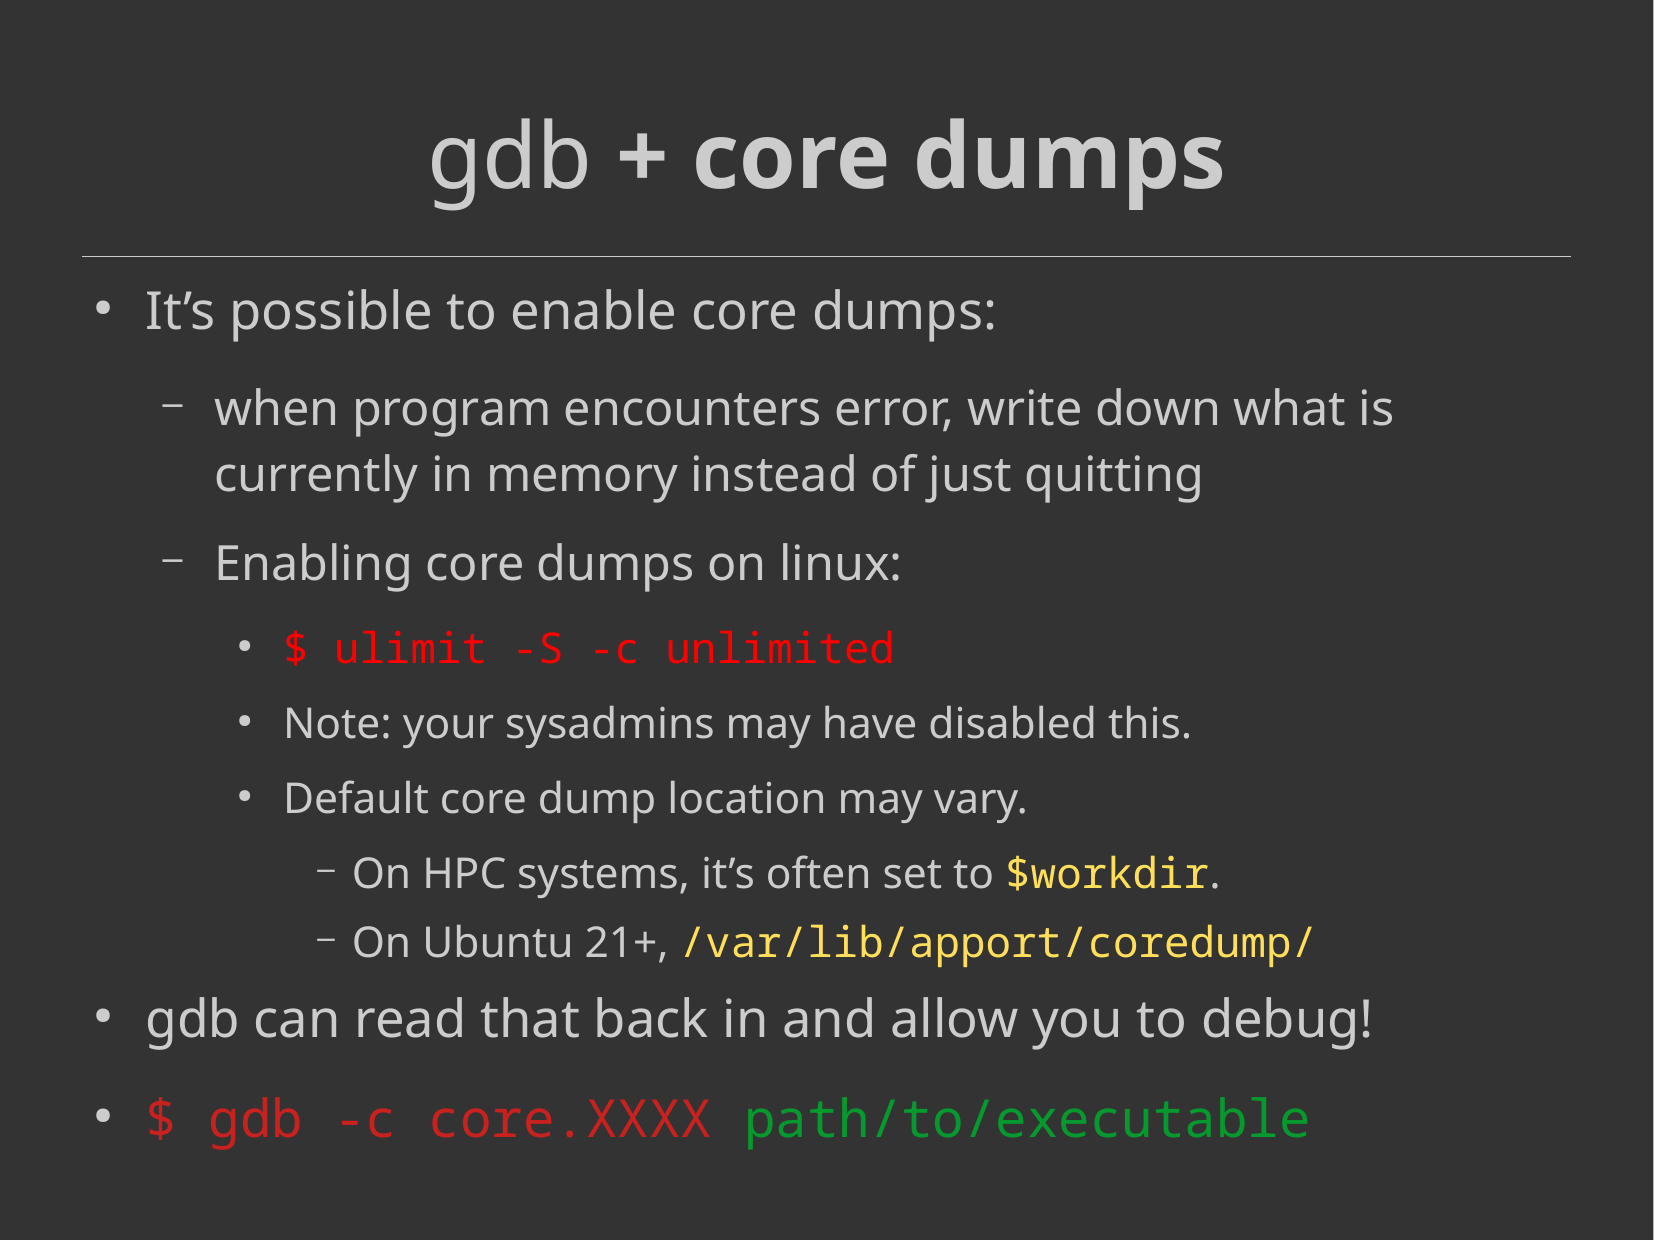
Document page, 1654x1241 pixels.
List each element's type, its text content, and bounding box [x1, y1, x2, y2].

title gdb + core dumps [82, 49, 1571, 257]
list It’s possible to enable core dumps: when program encounters error, write down what is currently in memory instead of just quitting Enabling core dumps on linux: $ ulimit -S -c unlimited Note: your sysadmins may have disabled this. Default core dump location may vary. On HPC systems, it’s often set to $workdir. On Ubuntu 21+, /var/lib/apport/coredump/ gdb can read that back in and allow you to debug! $ gdb -c core.XXXX path/to/executable [76, 273, 1565, 1160]
